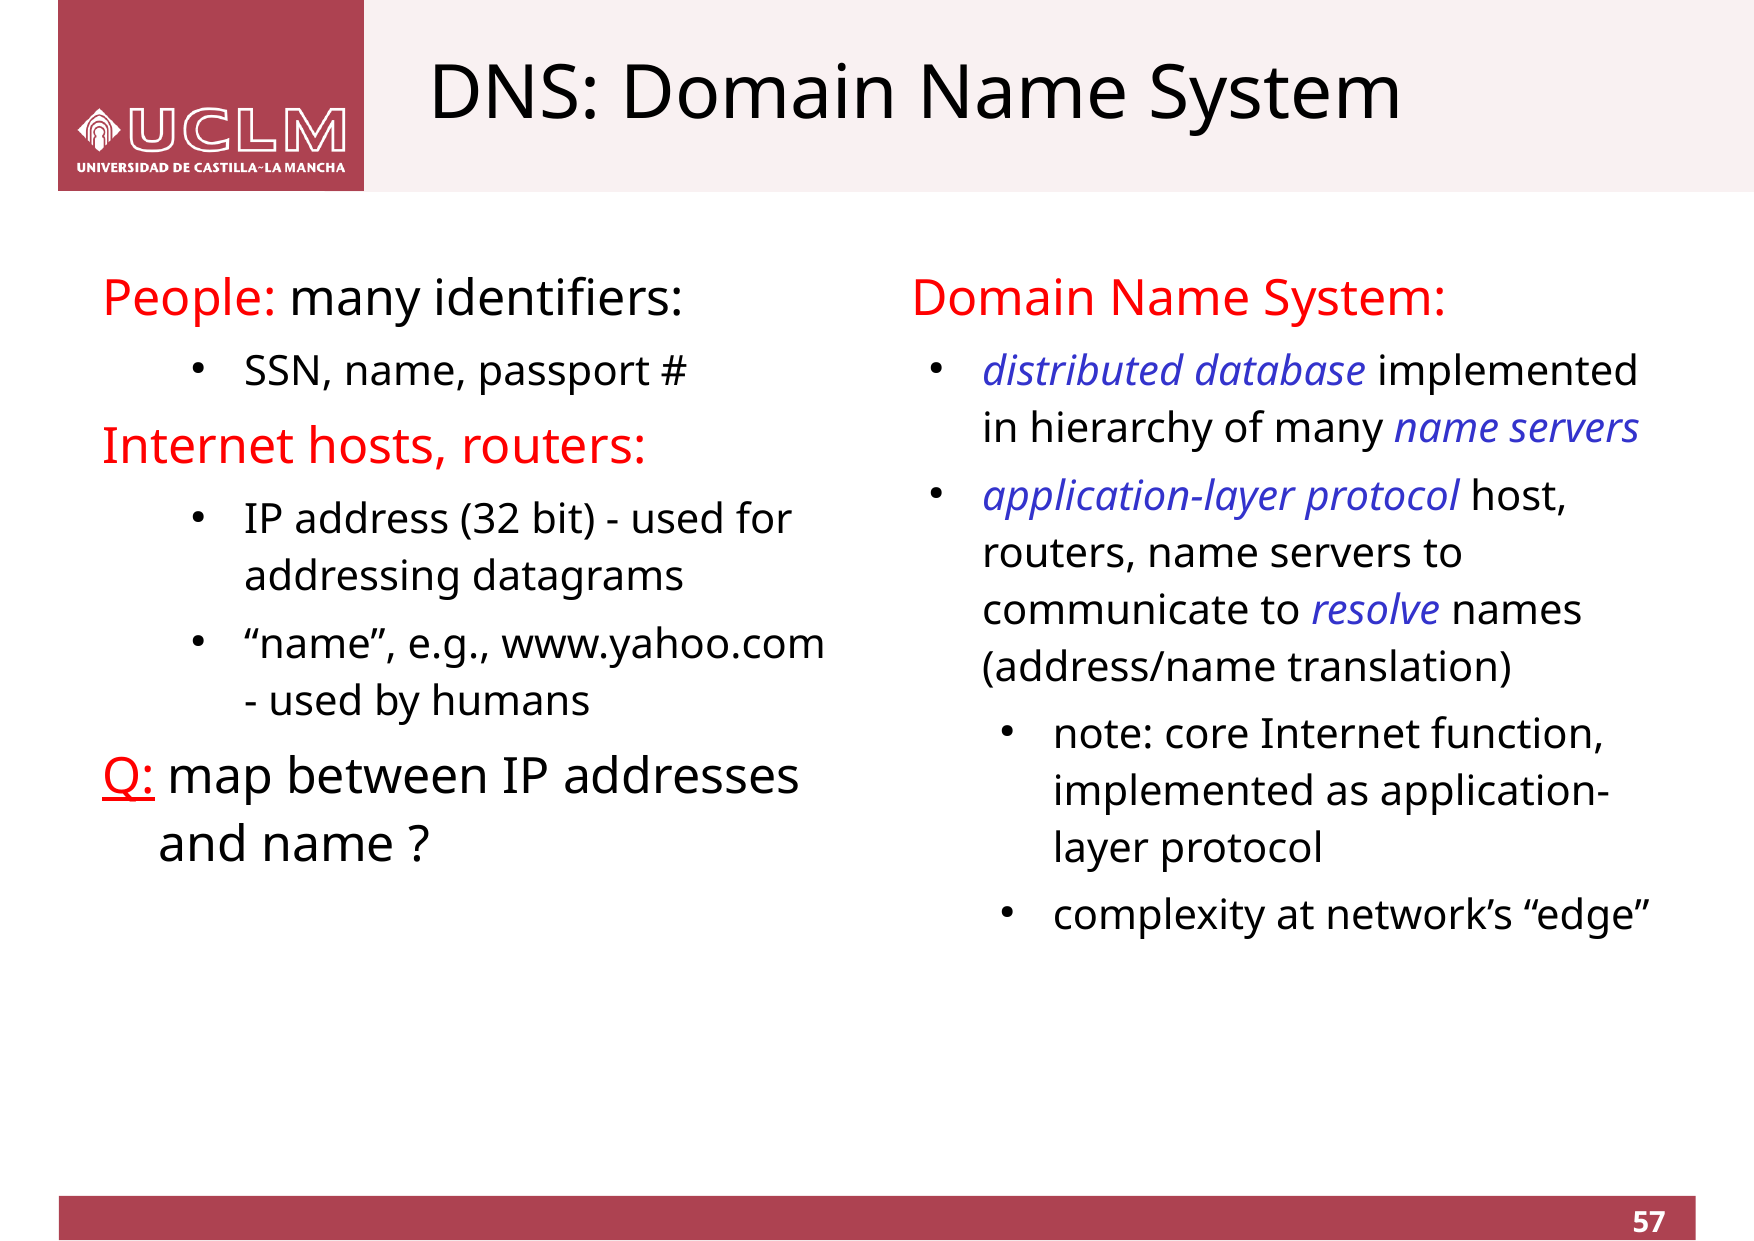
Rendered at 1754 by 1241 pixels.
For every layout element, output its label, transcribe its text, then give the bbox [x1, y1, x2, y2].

list Domain Name System: distributed database implemented in hierarchy of many name servers application-layer protocol host, routers, name servers to communicate to resolve names (address/name translation) note: core Internet function, implemented as application-layer protocol complexity at network’s “edge” [896, 254, 1667, 1074]
picture [58, 0, 364, 191]
list People: many identifiers: SSN, name, passport # Internet hosts, routers: IP address (32 bit) - used for addressing datagrams “name”, e.g., www.yahoo.com - used by humans Q: map between IP addresses and name ? [87, 254, 858, 1074]
title DNS: Domain Name System [413, 0, 1667, 198]
